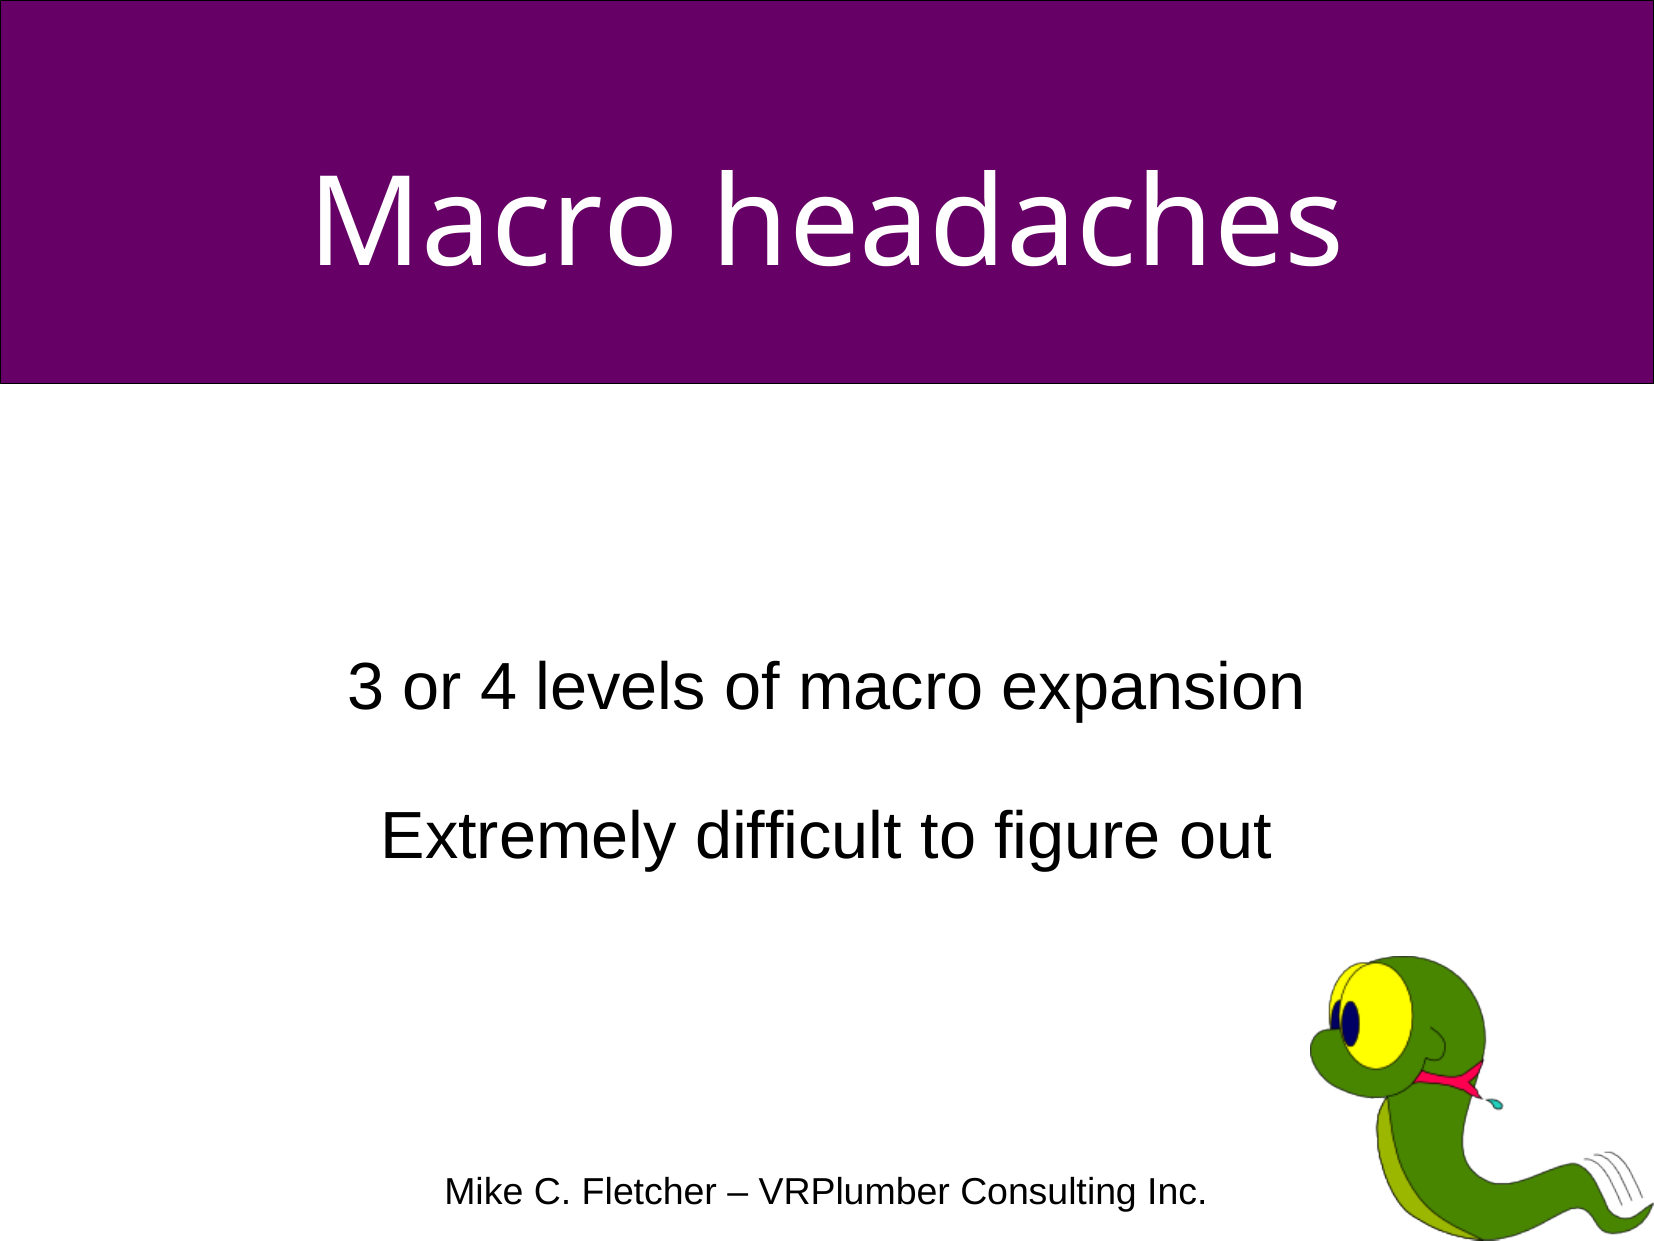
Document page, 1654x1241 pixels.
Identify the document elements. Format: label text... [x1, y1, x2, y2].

picture [1310, 956, 1654, 1241]
subtitle 3 or 4 levels of macro expansion Extremely difficult to figure out [82, 420, 1571, 1102]
title Macro headaches [82, 56, 1571, 377]
